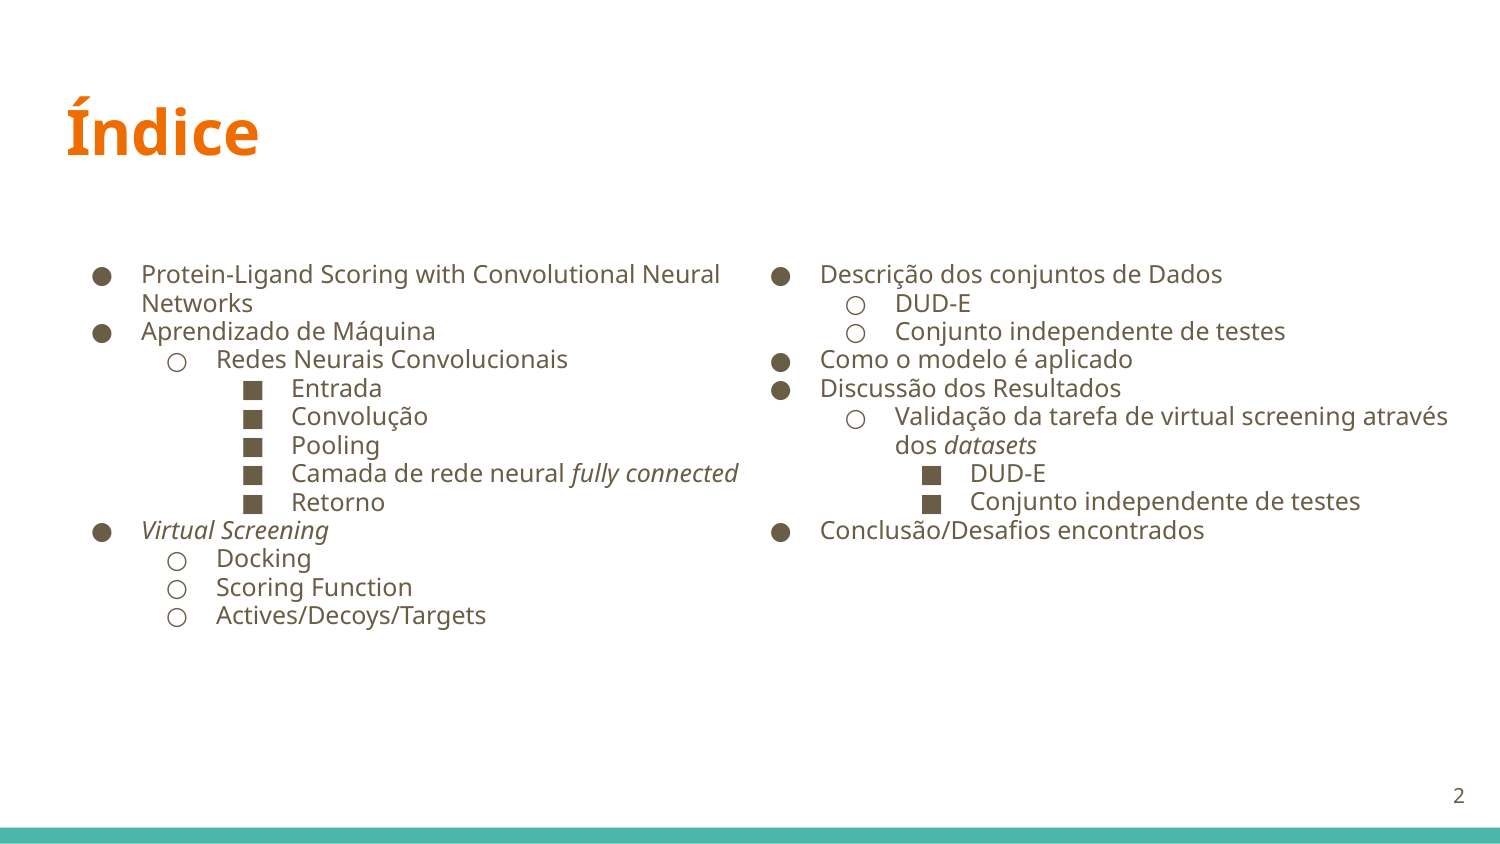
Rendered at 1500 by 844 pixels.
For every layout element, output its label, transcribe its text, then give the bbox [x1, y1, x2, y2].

title Índice [51, 72, 1449, 189]
text_box Descrição dos conjuntos de Dados DUD-E Conjunto independente de testes Como o modelo é aplicado Discussão dos Resultados Validação da tarefa de virtual screening através dos datasets DUD-E Conjunto independente de testes Conclusão/Desafios encontrados [729, 245, 1480, 616]
slide_number <number> [1389, 764, 1480, 830]
list Protein-Ligand Scoring with Convolutional Neural Networks Aprendizado de Máquina Redes Neurais Convolucionais Entrada Convolução Pooling Camada de rede neural fully connected Retorno Virtual Screening Docking Scoring Function Actives/Decoys/Targets [51, 246, 802, 753]
